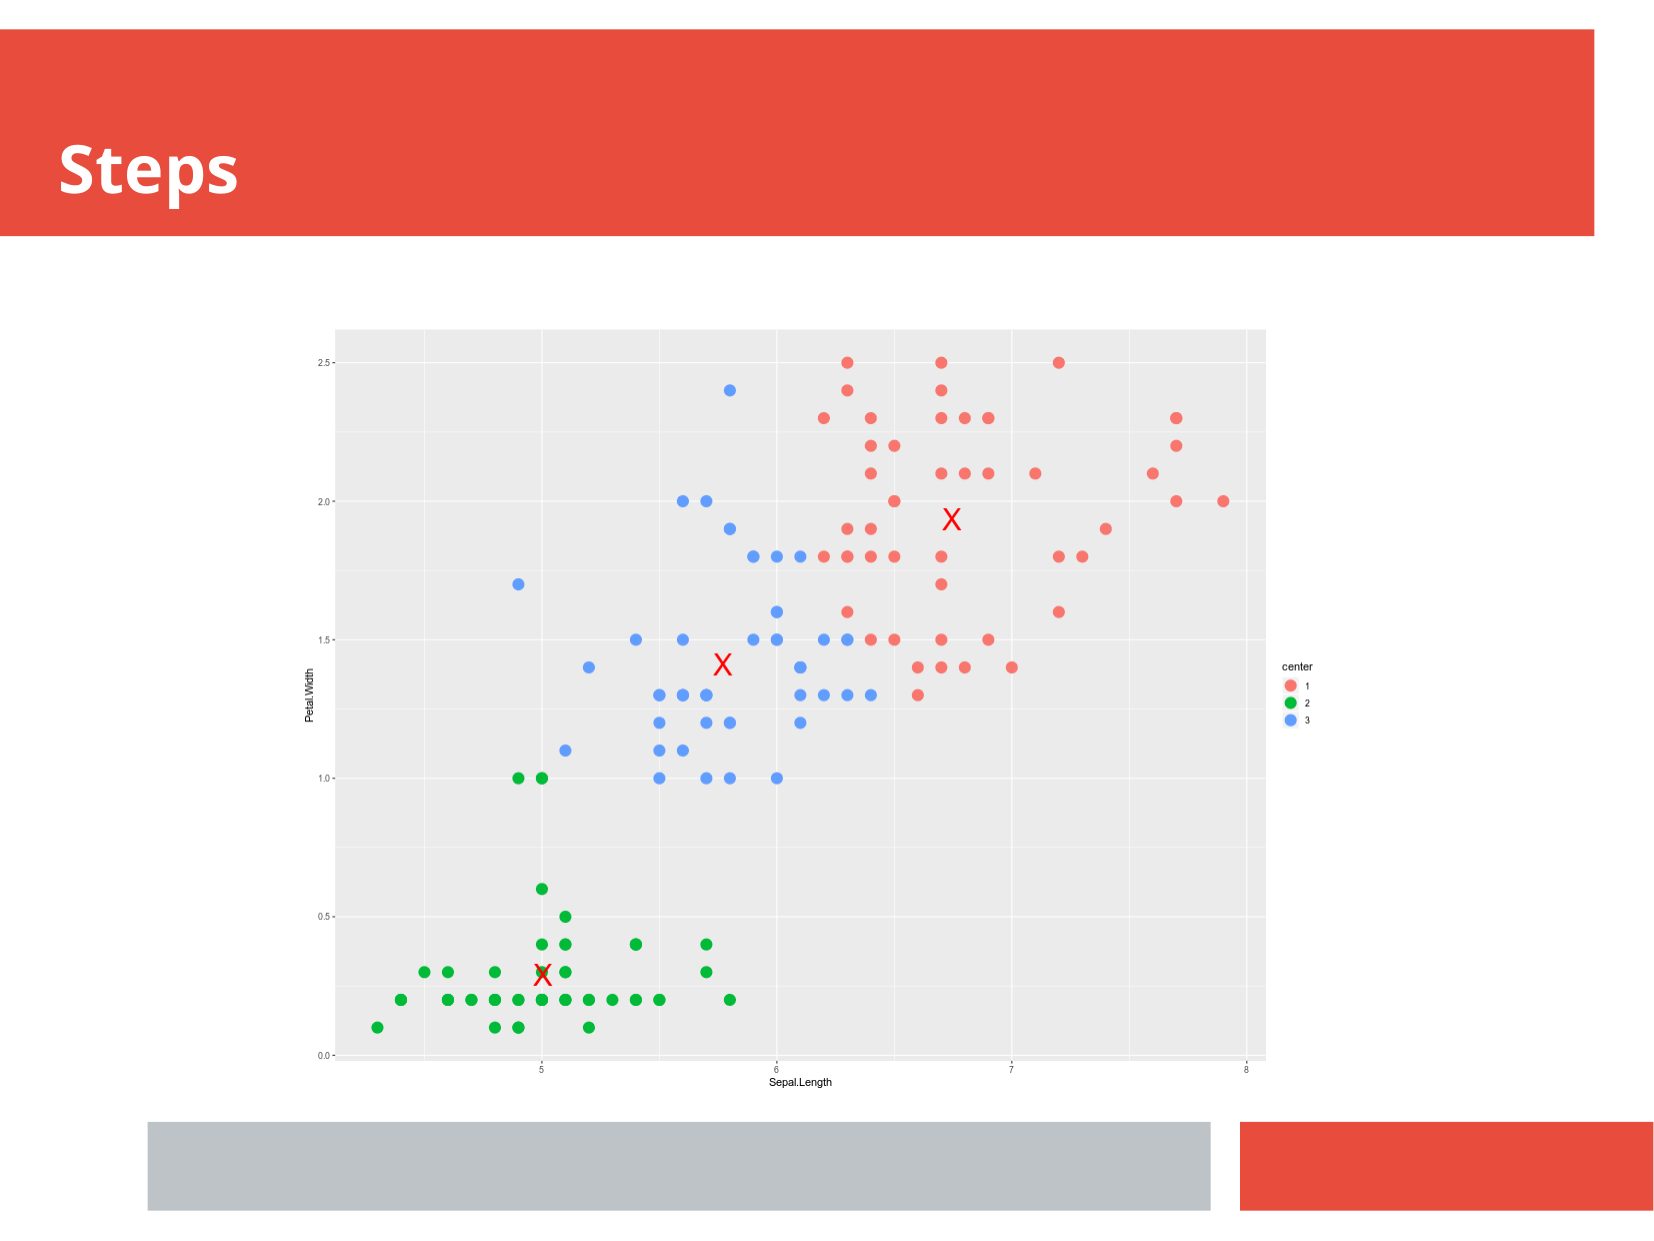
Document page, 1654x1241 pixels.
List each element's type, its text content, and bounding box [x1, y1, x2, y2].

picture [300, 324, 1324, 1093]
text_box Steps [58, 58, 1595, 207]
text_box Steps [179, 164, 193, 186]
